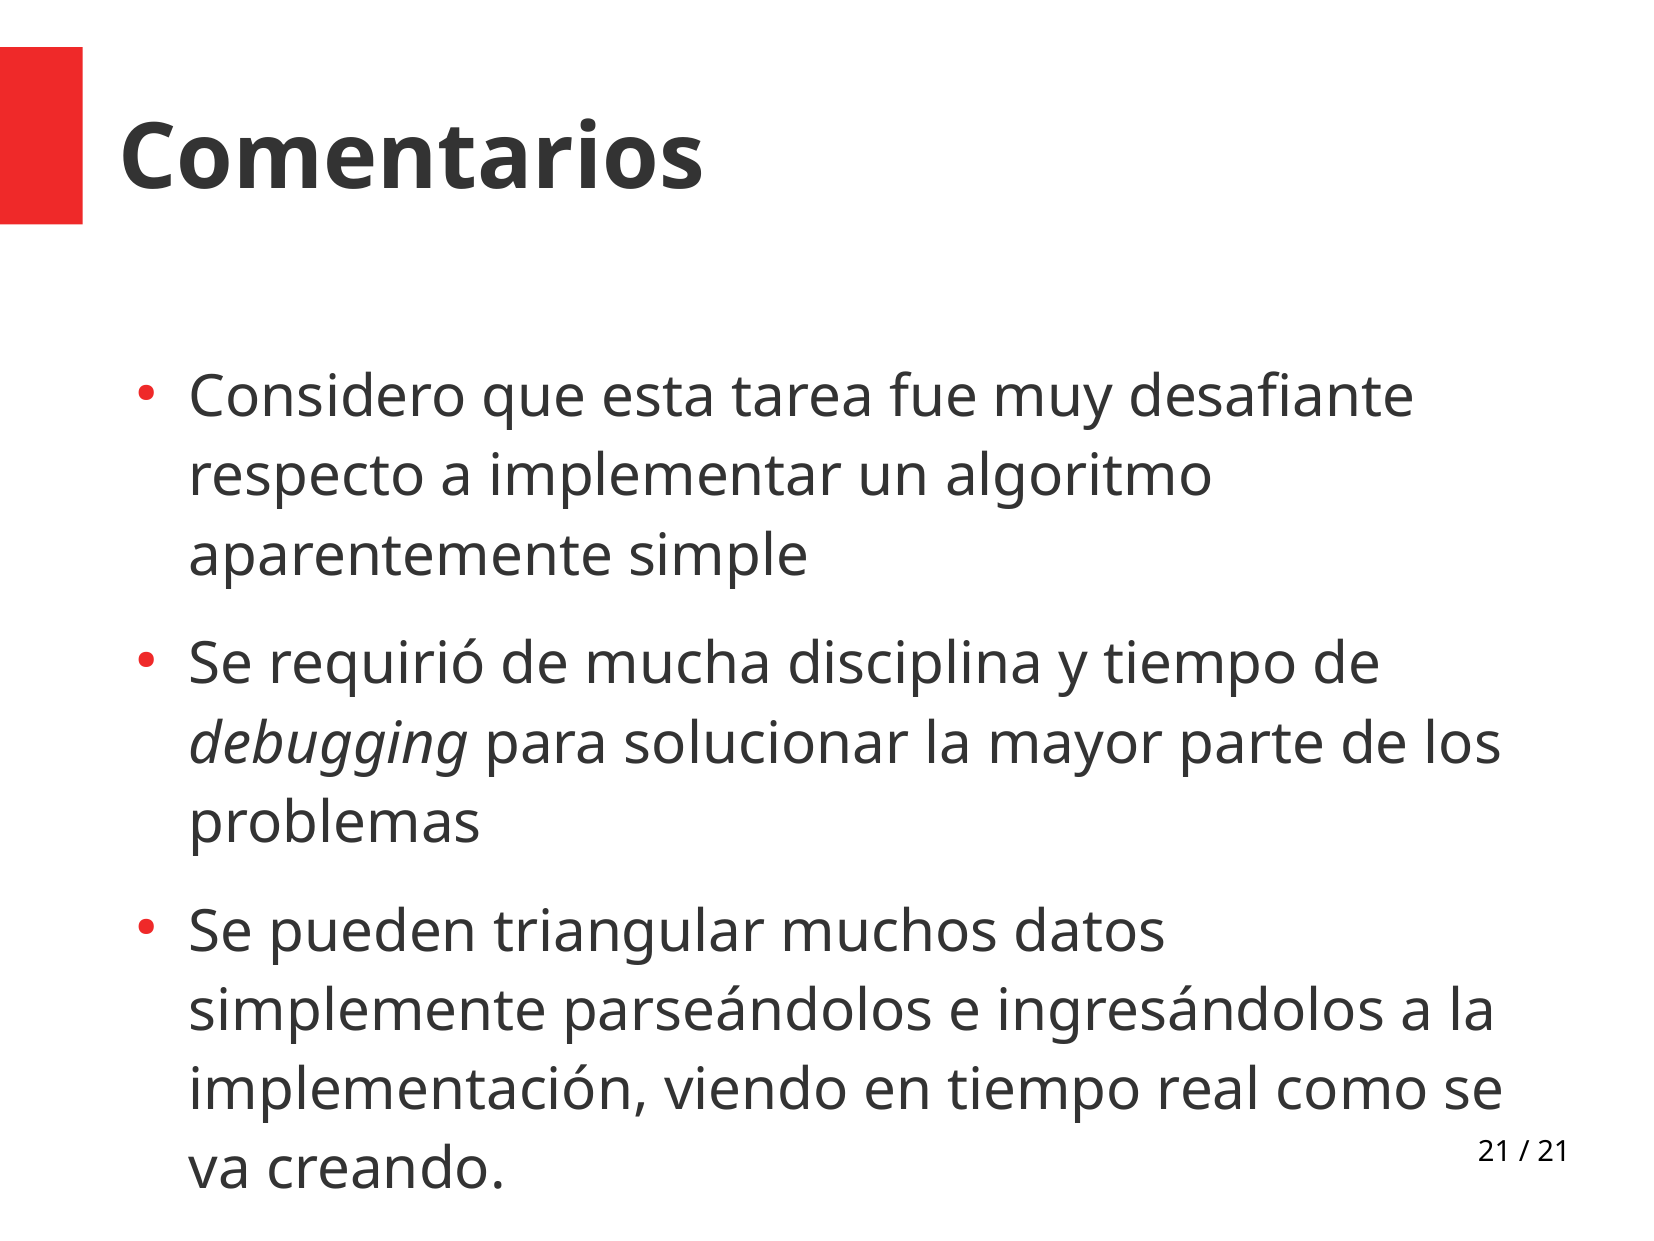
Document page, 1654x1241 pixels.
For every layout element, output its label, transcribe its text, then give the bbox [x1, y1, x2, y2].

title Comentarios [118, 49, 1571, 257]
list Considero que esta tarea fue muy desafiante respecto a implementar un algoritmo aparentemente simple Se requirió de mucha disciplina y tiempo de debugging para solucionar la mayor parte de los problemas Se pueden triangular muchos datos simplemente parseándolos e ingresándolos a la implementación, viendo en tiempo real como se va creando. [118, 354, 1536, 1074]
